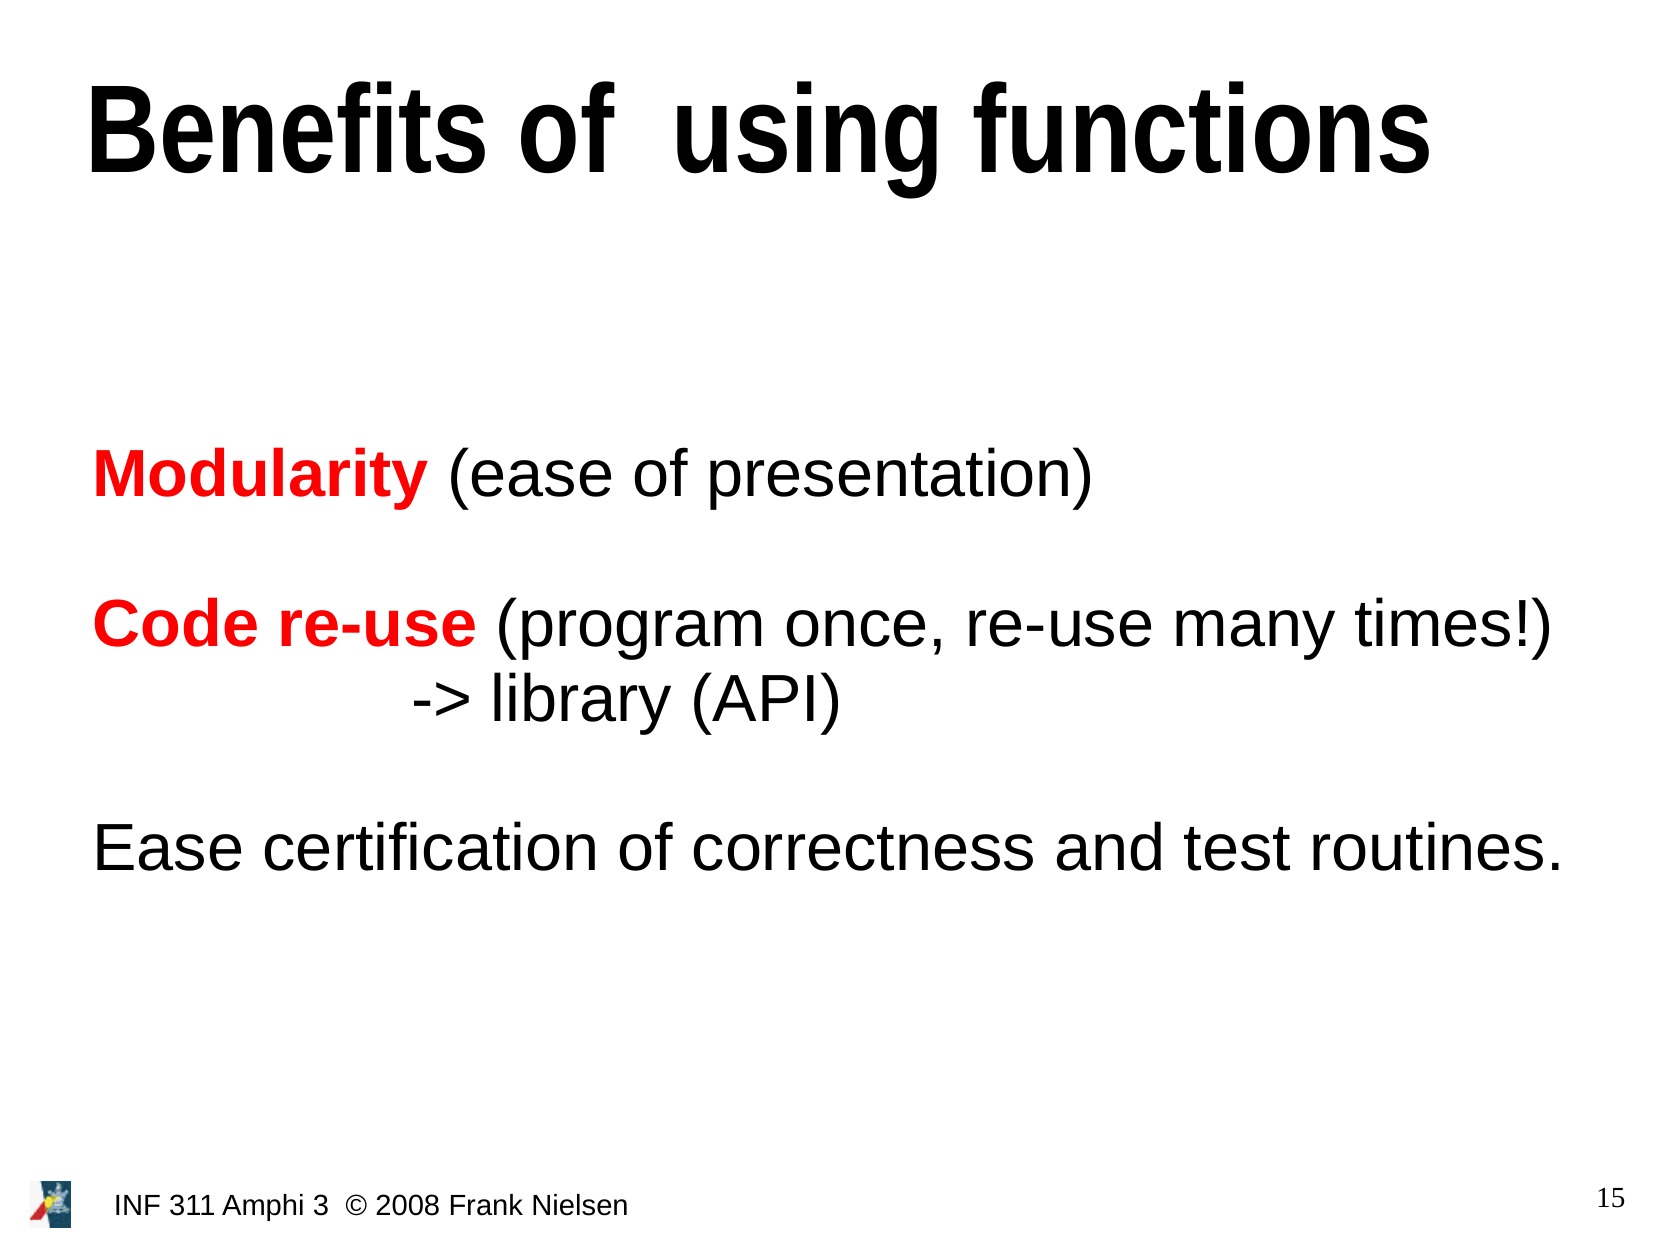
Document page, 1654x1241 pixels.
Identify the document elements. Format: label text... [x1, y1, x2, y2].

picture [29, 1181, 71, 1228]
text_box Modularity (ease of presentation) Code re-use (program once, re-use many times!) -> library (API) Ease certification of correctness and test routines. [59, 354, 1606, 893]
text_box Benefits of using functions [70, 48, 1449, 206]
